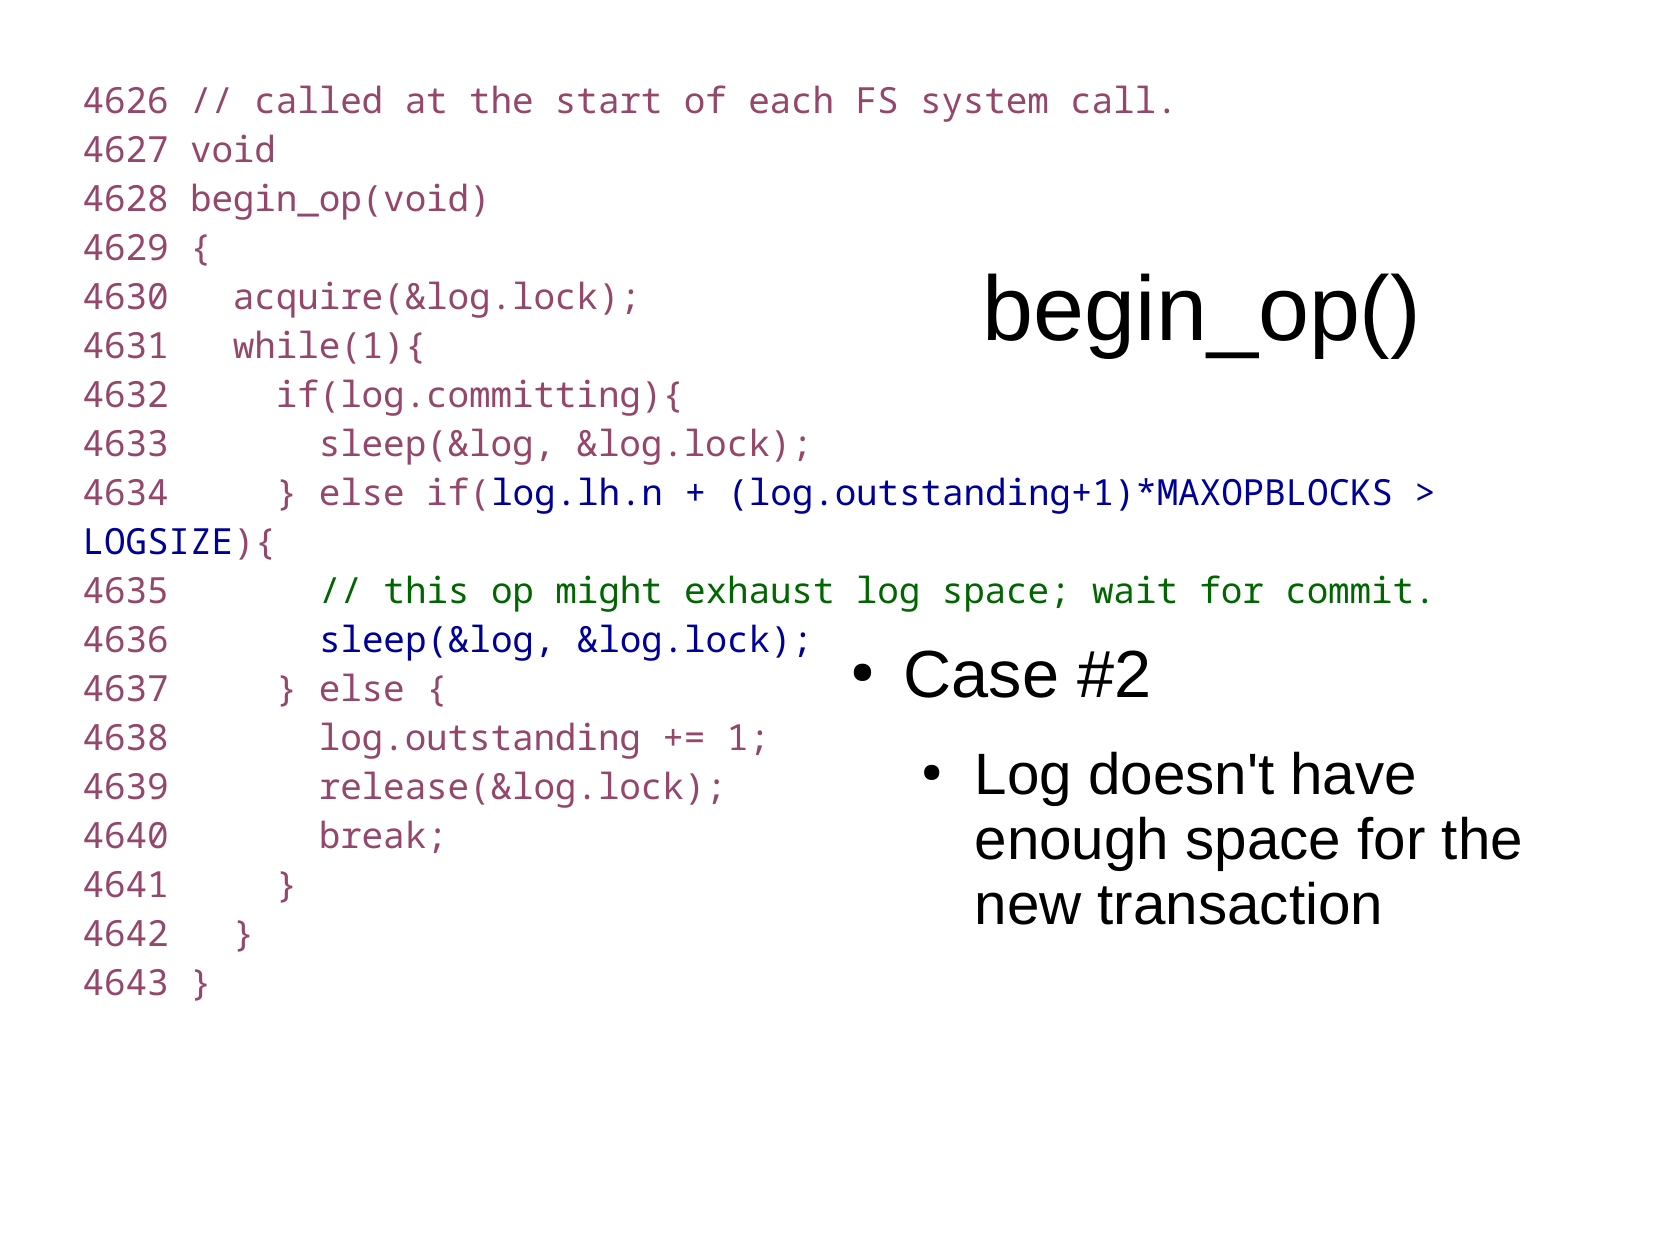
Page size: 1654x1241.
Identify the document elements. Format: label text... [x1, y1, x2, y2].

list [832, 368, 1576, 637]
list Case #2 Log doesn't have enough space for the new transaction [832, 637, 1576, 1163]
title begin_op() [866, 205, 1538, 413]
list 4626 // called at the start of each FS system call. 4627 void 4628 begin_op(void) 4629 { 4630 acquire(&log.lock); 4631 while(1){ 4632 if(log.committing){ 4633 sleep(&log, &log.lock); 4634 } else if(log.lh.n + (log.outstanding+1)*MAXOPBLOCKS > LOGSIZE){ 4635 // this op might exhaust log space; wait for commit. 4636 sleep(&log, &log.lock); 4637 } else { 4638 log.outstanding += 1; 4639 release(&log.lock); 4640 break; 4641 } 4642 } 4643 } [82, 75, 1571, 1010]
